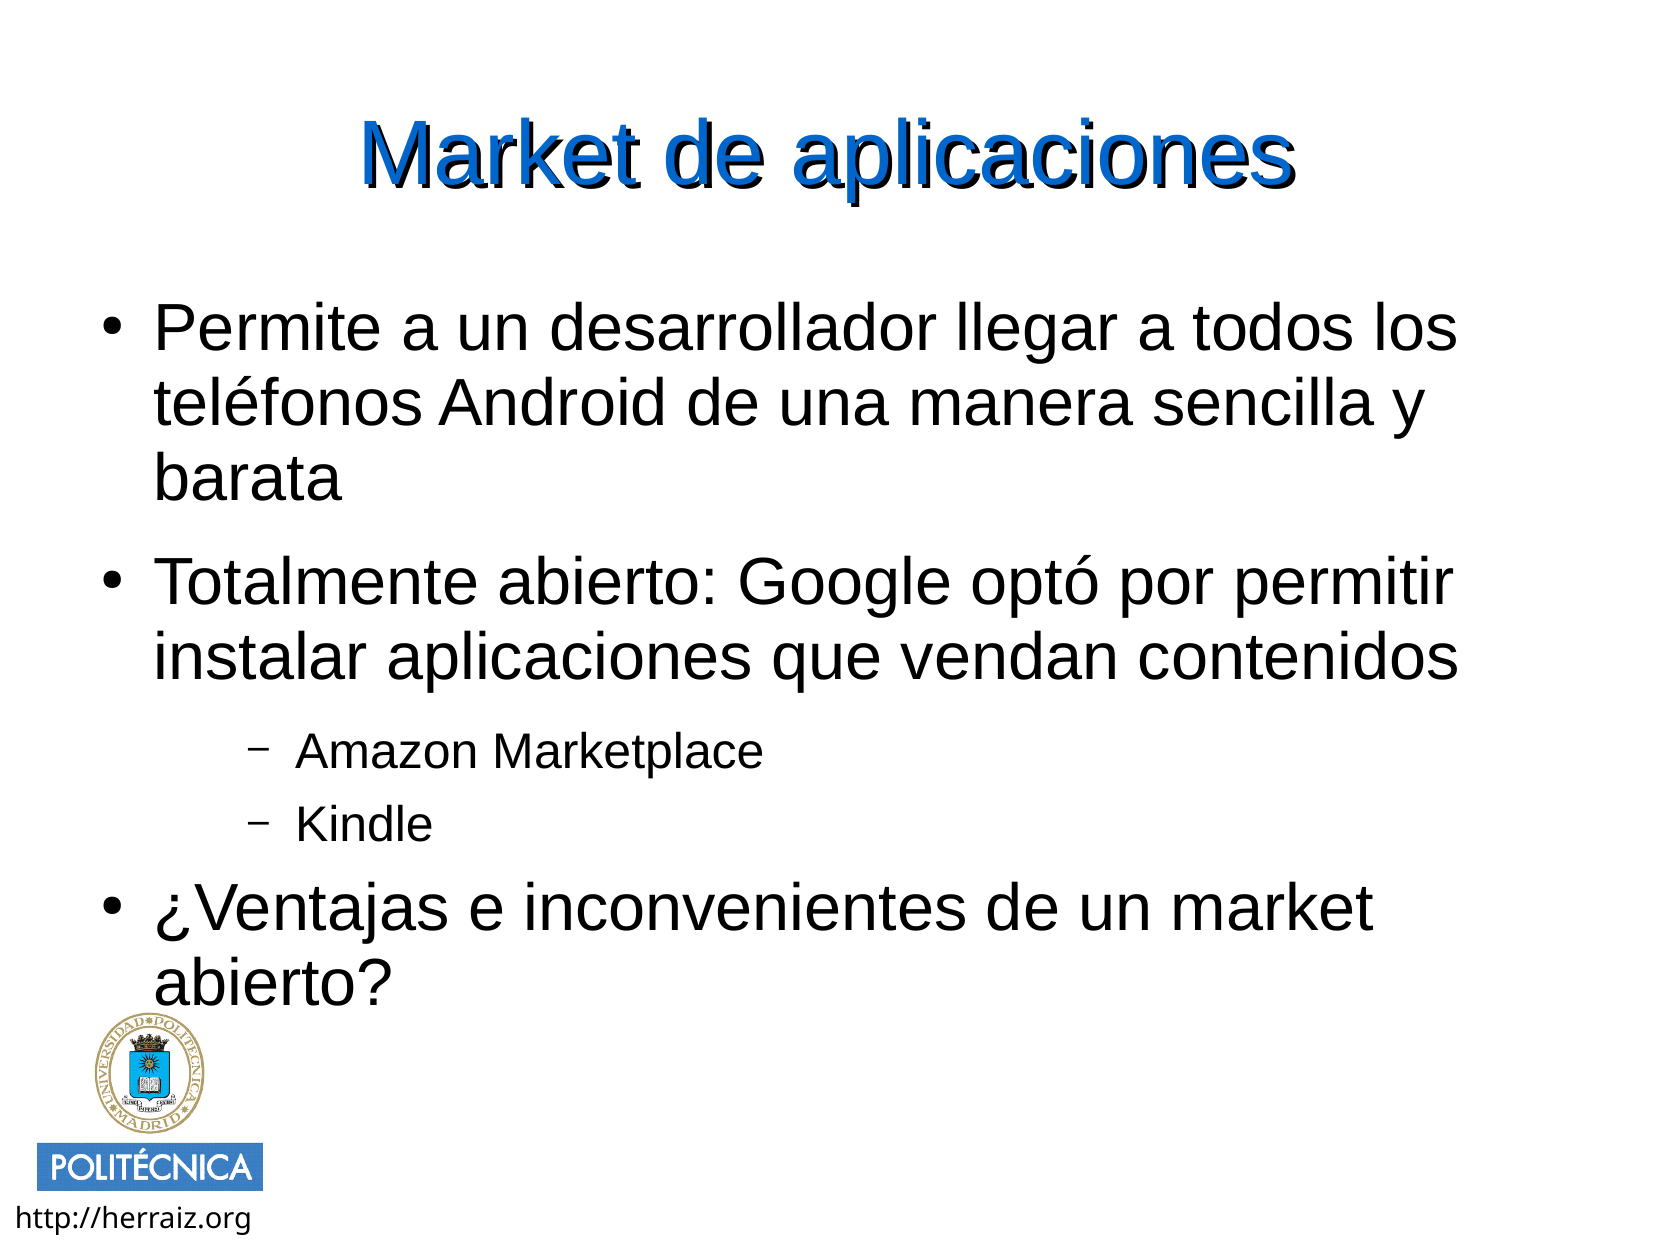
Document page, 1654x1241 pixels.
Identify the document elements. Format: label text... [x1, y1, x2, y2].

picture [37, 1012, 263, 1191]
list Permite a un desarrollador llegar a todos los teléfonos Android de una manera sencilla y barata Totalmente abierto: Google optó por permitir instalar aplicaciones que vendan contenidos Amazon Marketplace Kindle ¿Ventajas e inconvenientes de un market abierto? [82, 290, 1571, 1109]
title Market de aplicaciones [82, 49, 1571, 257]
